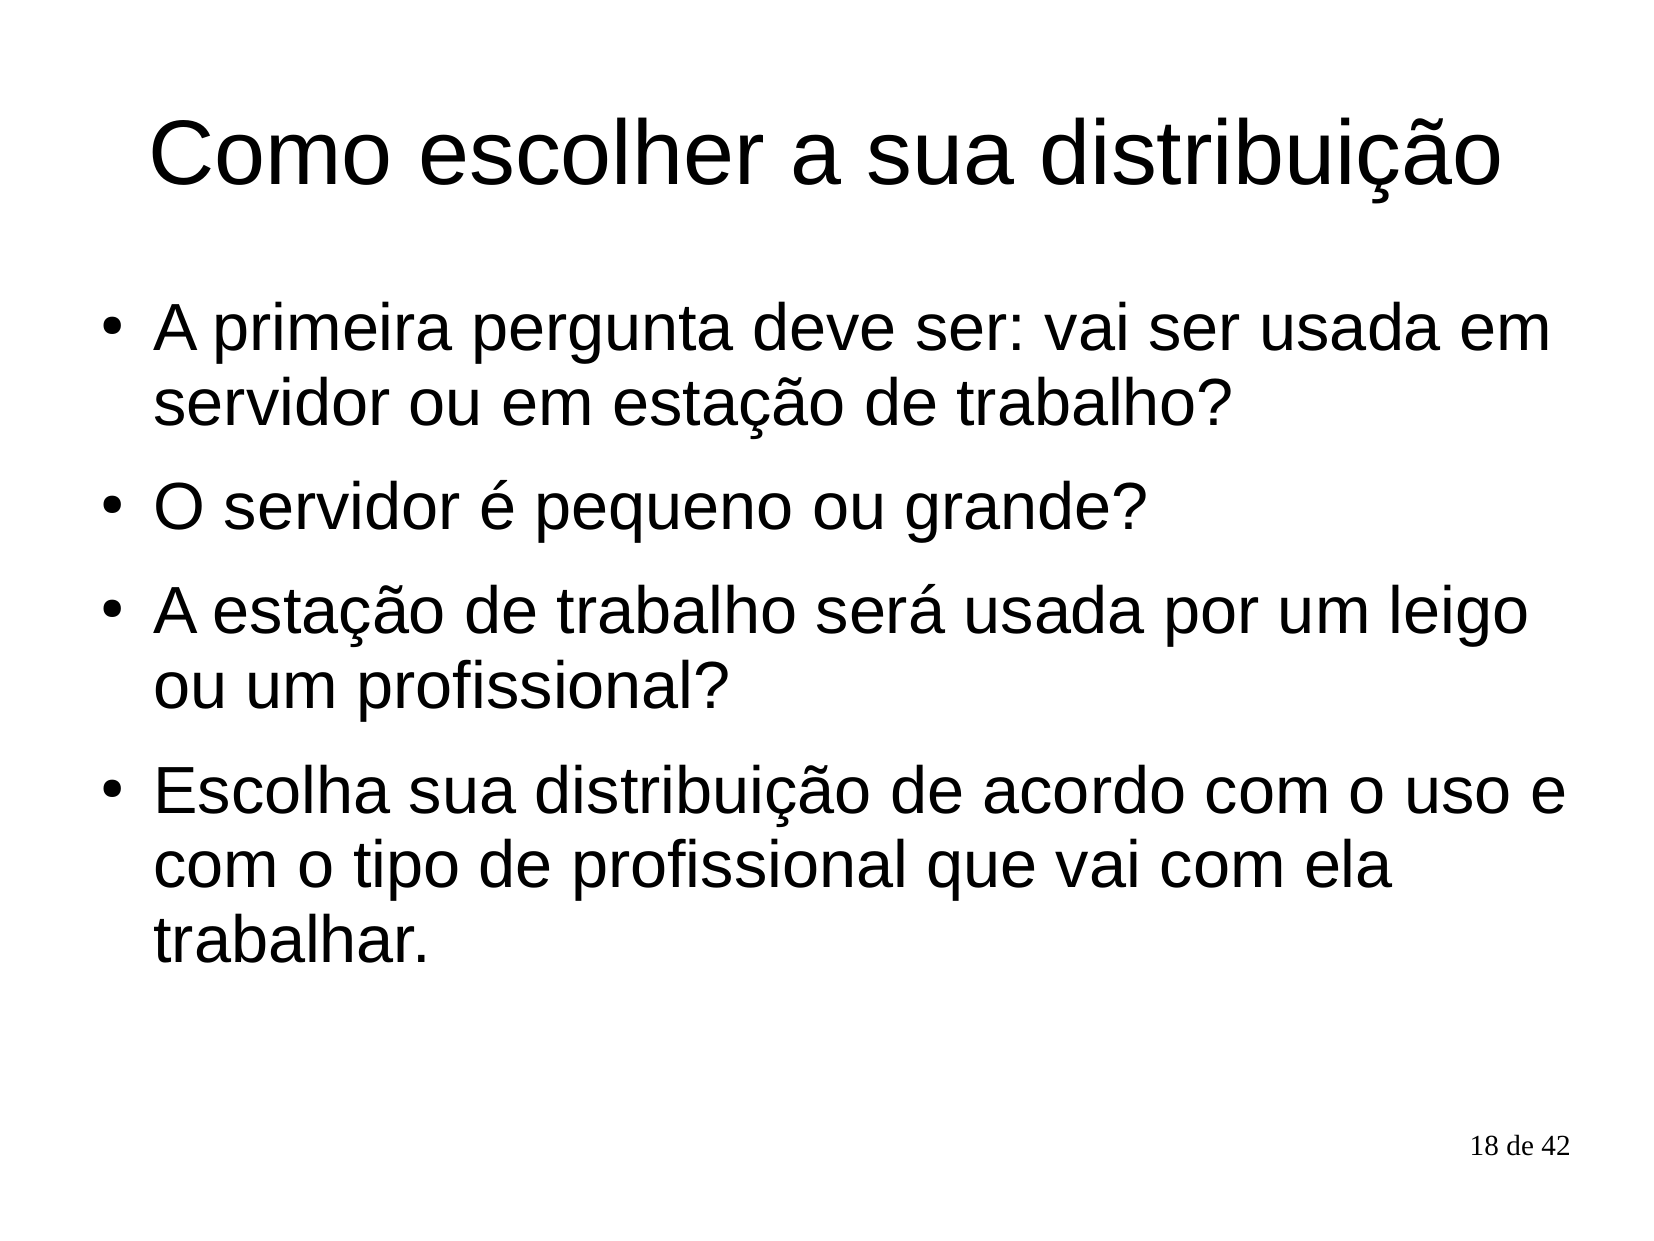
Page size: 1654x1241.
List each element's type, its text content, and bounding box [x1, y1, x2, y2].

title Como escolher a sua distribuição [82, 49, 1571, 257]
list A primeira pergunta deve ser: vai ser usada em servidor ou em estação de trabalho? O servidor é pequeno ou grande? A estação de trabalho será usada por um leigo ou um profissional? Escolha sua distribuição de acordo com o uso e com o tipo de profissional que vai com ela trabalhar. [82, 290, 1571, 1010]
